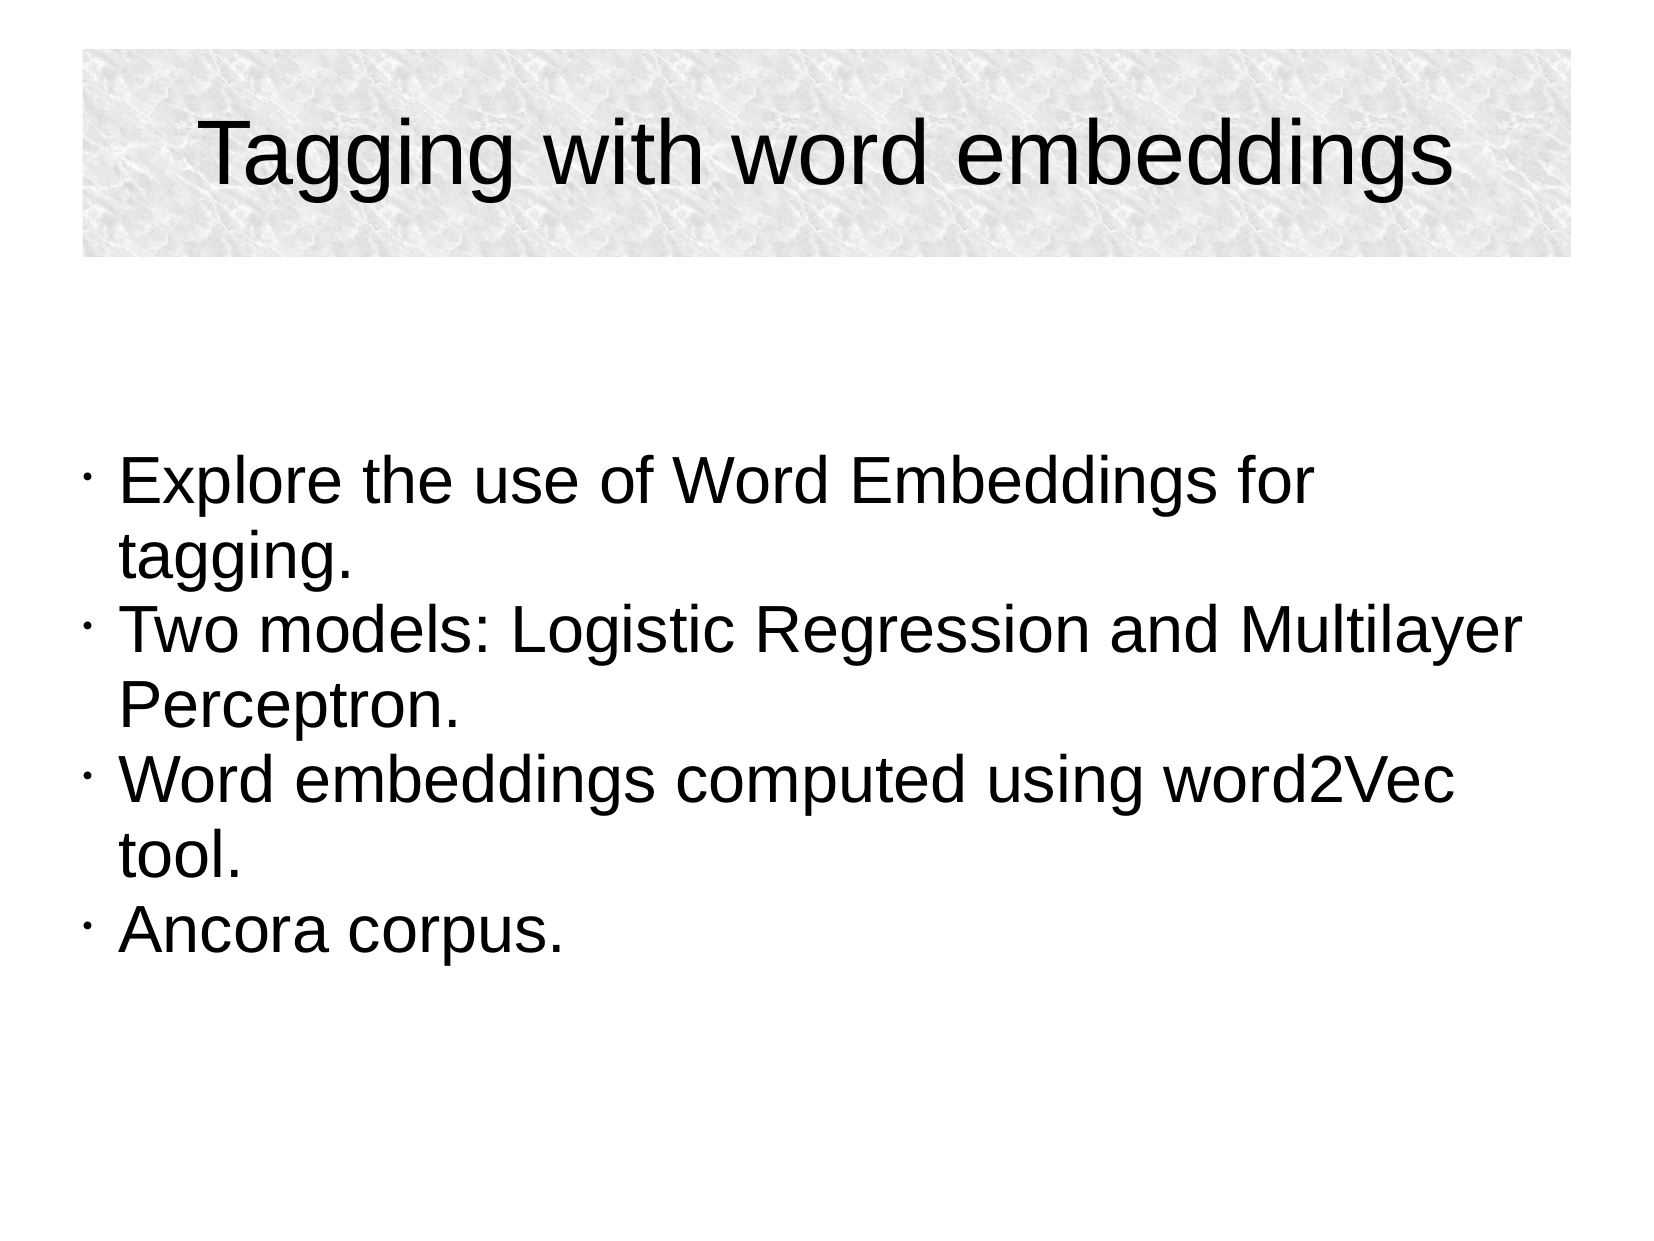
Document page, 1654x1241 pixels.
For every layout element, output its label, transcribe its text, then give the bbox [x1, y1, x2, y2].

subtitle Explore the use of Word Embeddings for tagging. Two models: Logistic Regression and Multilayer Perceptron. Word embeddings computed using word2Vec tool. Ancora corpus. [82, 345, 1571, 1065]
title Tagging with word embeddings [82, 49, 1571, 257]
